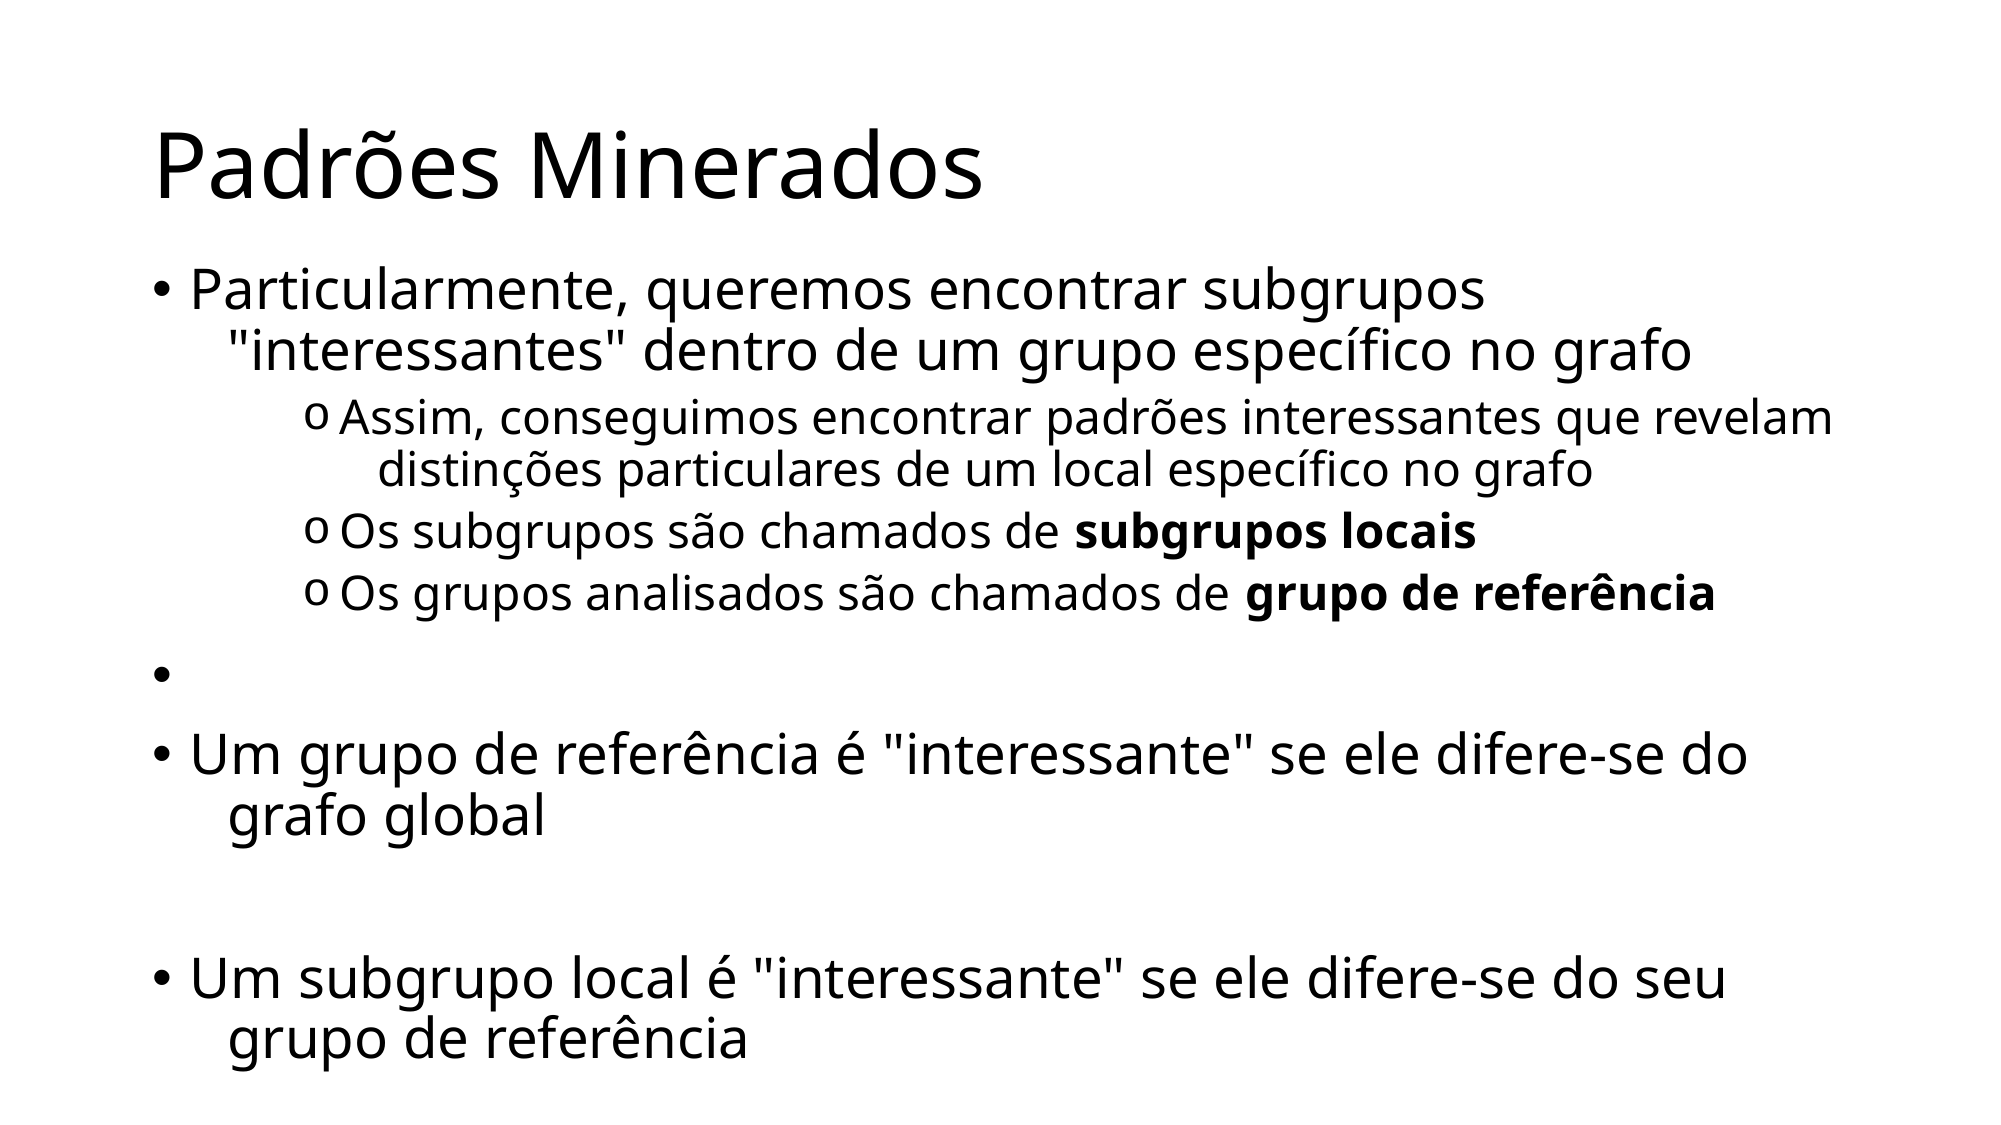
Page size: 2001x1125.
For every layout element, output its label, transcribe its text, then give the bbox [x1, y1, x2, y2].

title Padrões Minerados [137, 59, 1863, 253]
list Particularmente, queremos encontrar subgrupos "interessantes" dentro de um grupo específico no grafo Assim, conseguimos encontrar padrões interessantes que revelam distinções particulares de um local específico no grafo Os subgrupos são chamados de subgrupos locais Os grupos analisados são chamados de grupo de referência Um grupo de referência é "interessante" se ele difere-se do grafo global Um subgrupo local é "interessante" se ele difere-se do seu grupo de referência [137, 253, 1863, 1082]
